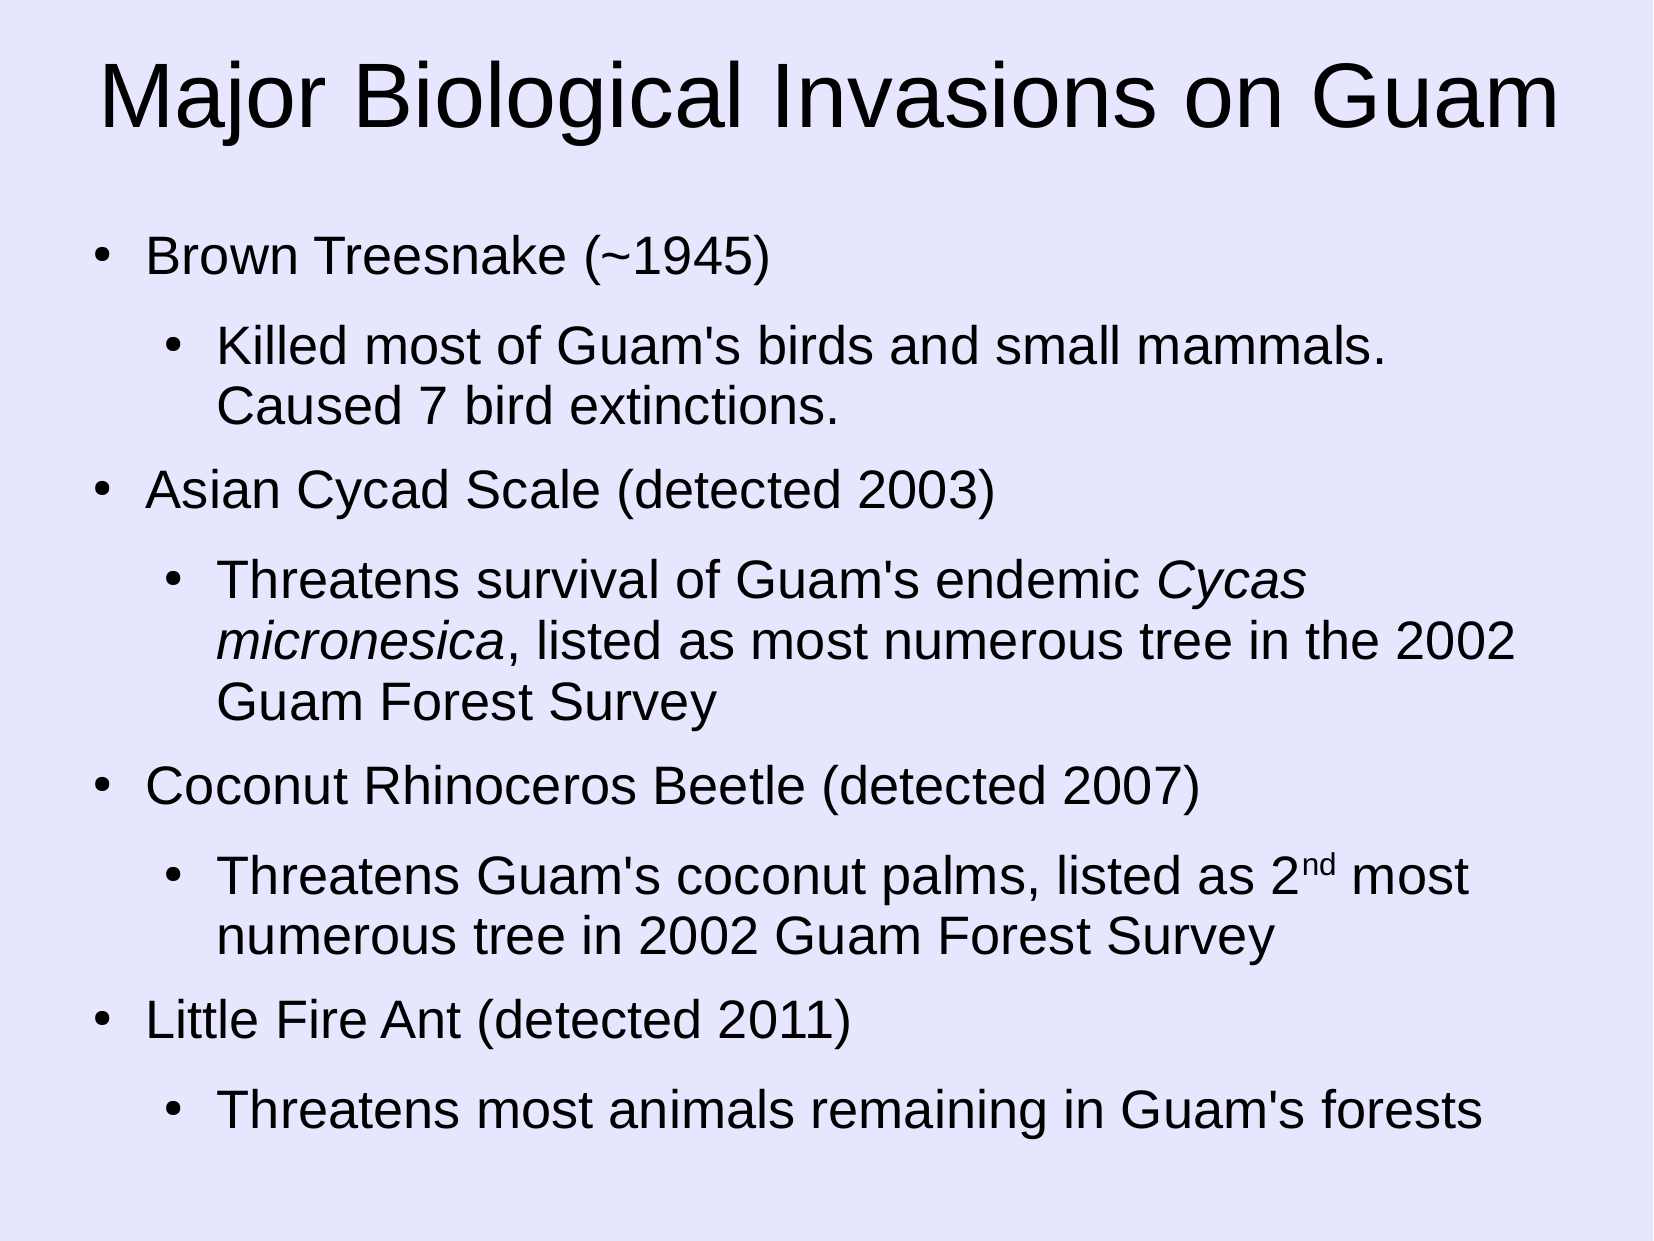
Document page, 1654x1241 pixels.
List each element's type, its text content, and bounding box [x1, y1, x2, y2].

title Major Biological Invasions on Guam [86, 0, 1575, 193]
list Brown Treesnake (~1945) Killed most of Guam's birds and small mammals. Caused 7 bird extinctions. Asian Cycad Scale (detected 2003) Threatens survival of Guam's endemic Cycas micronesica, listed as most numerous tree in the 2002 Guam Forest Survey Coconut Rhinoceros Beetle (detected 2007) Threatens Guam's coconut palms, listed as 2nd most numerous tree in 2002 Guam Forest Survey Little Fire Ant (detected 2011) Threatens most animals remaining in Guam's forests [74, 225, 1563, 1143]
